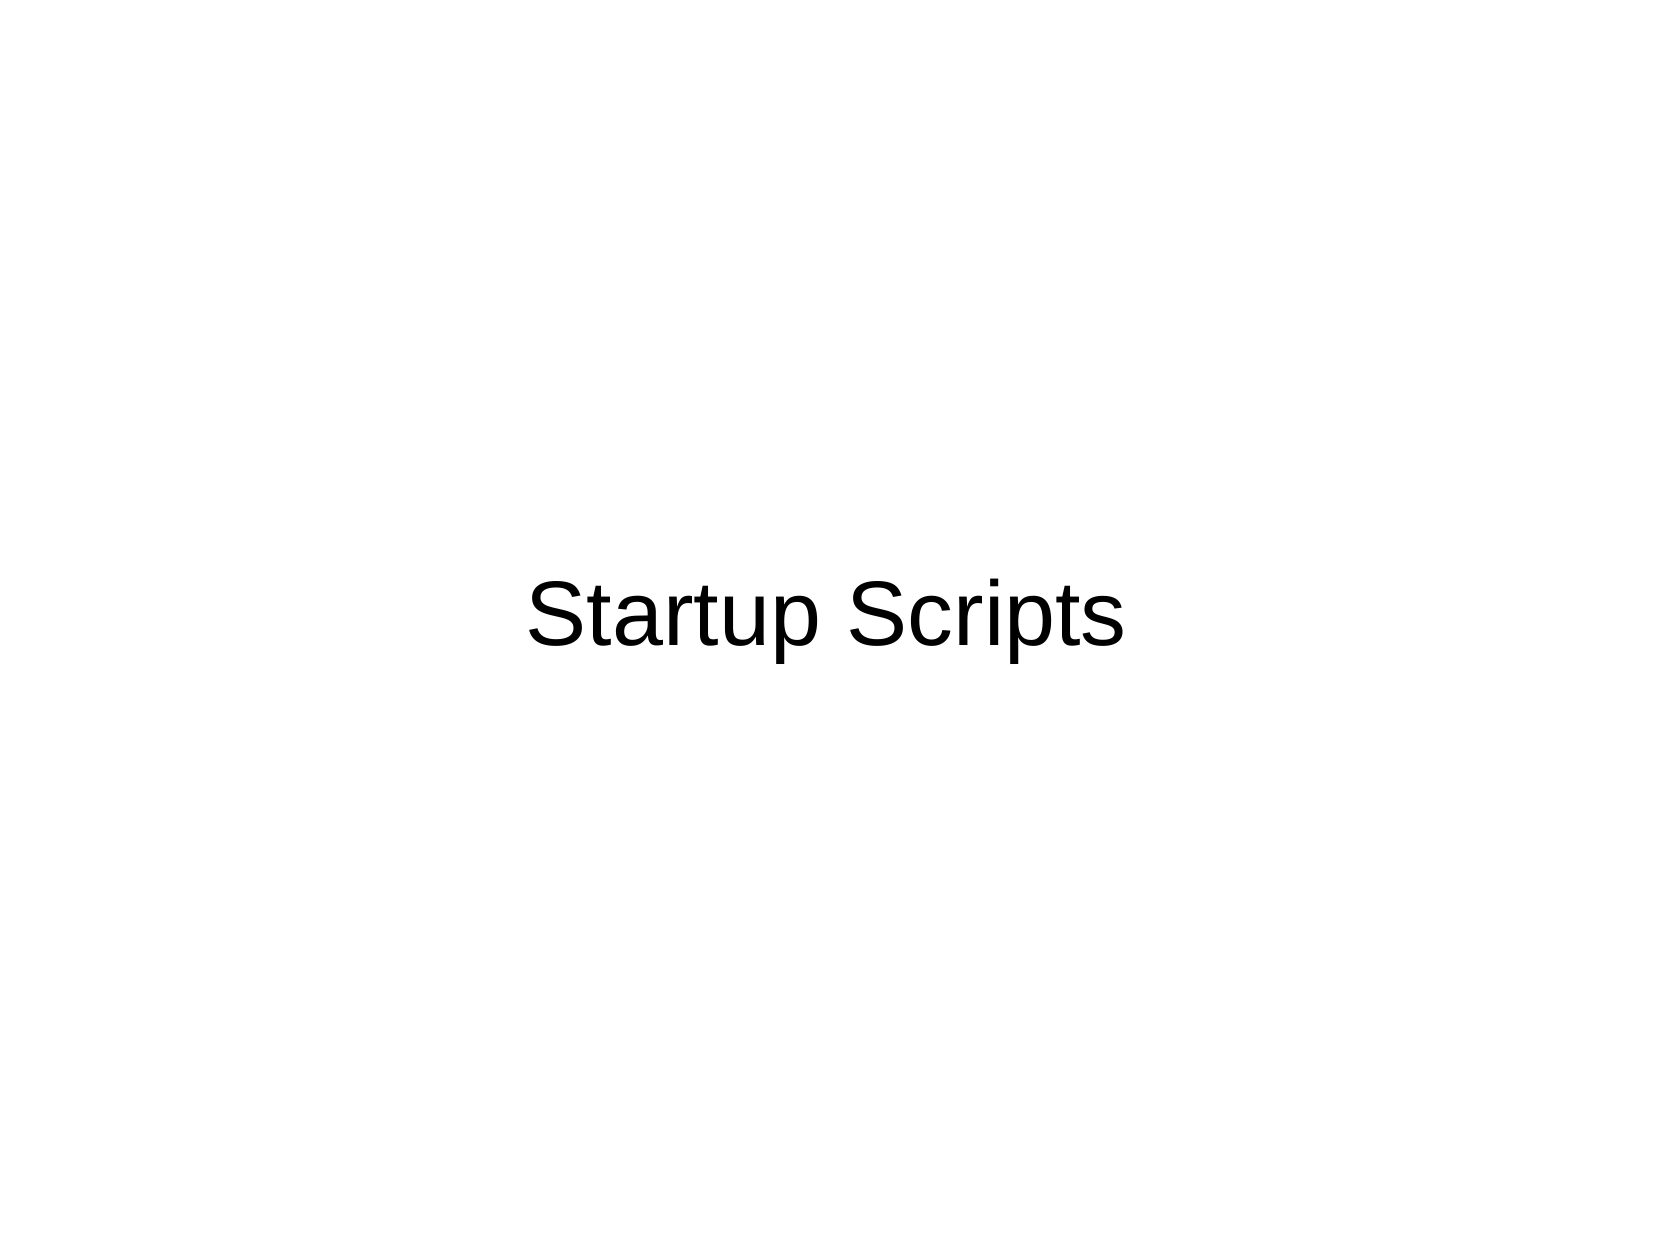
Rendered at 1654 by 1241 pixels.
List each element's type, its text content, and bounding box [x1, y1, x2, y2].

title Startup Scripts [82, 510, 1571, 718]
